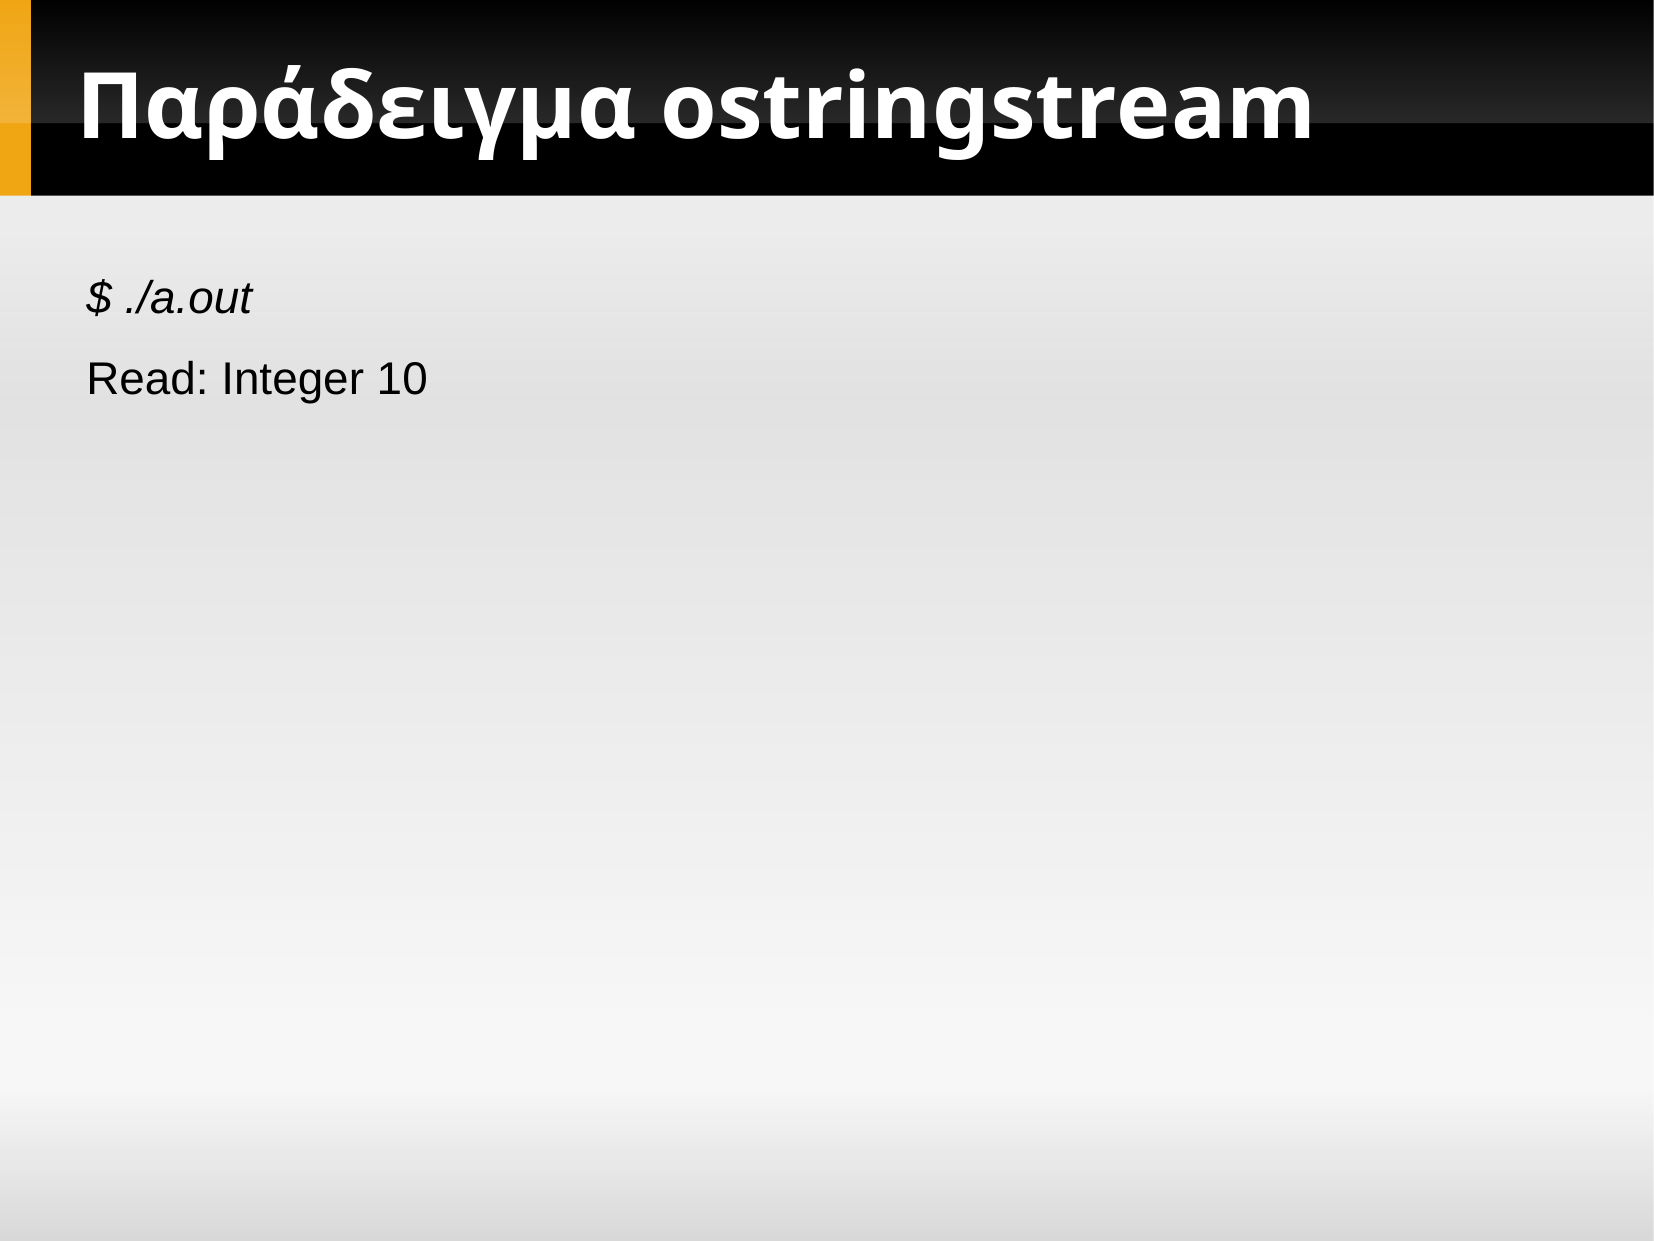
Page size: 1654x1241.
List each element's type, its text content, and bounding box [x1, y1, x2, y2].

picture [0, 0, 1654, 1241]
title Παράδειγμα ostringstream [76, 0, 1565, 208]
list $ ./a.out Read: Integer 10 [75, 272, 1651, 1077]
